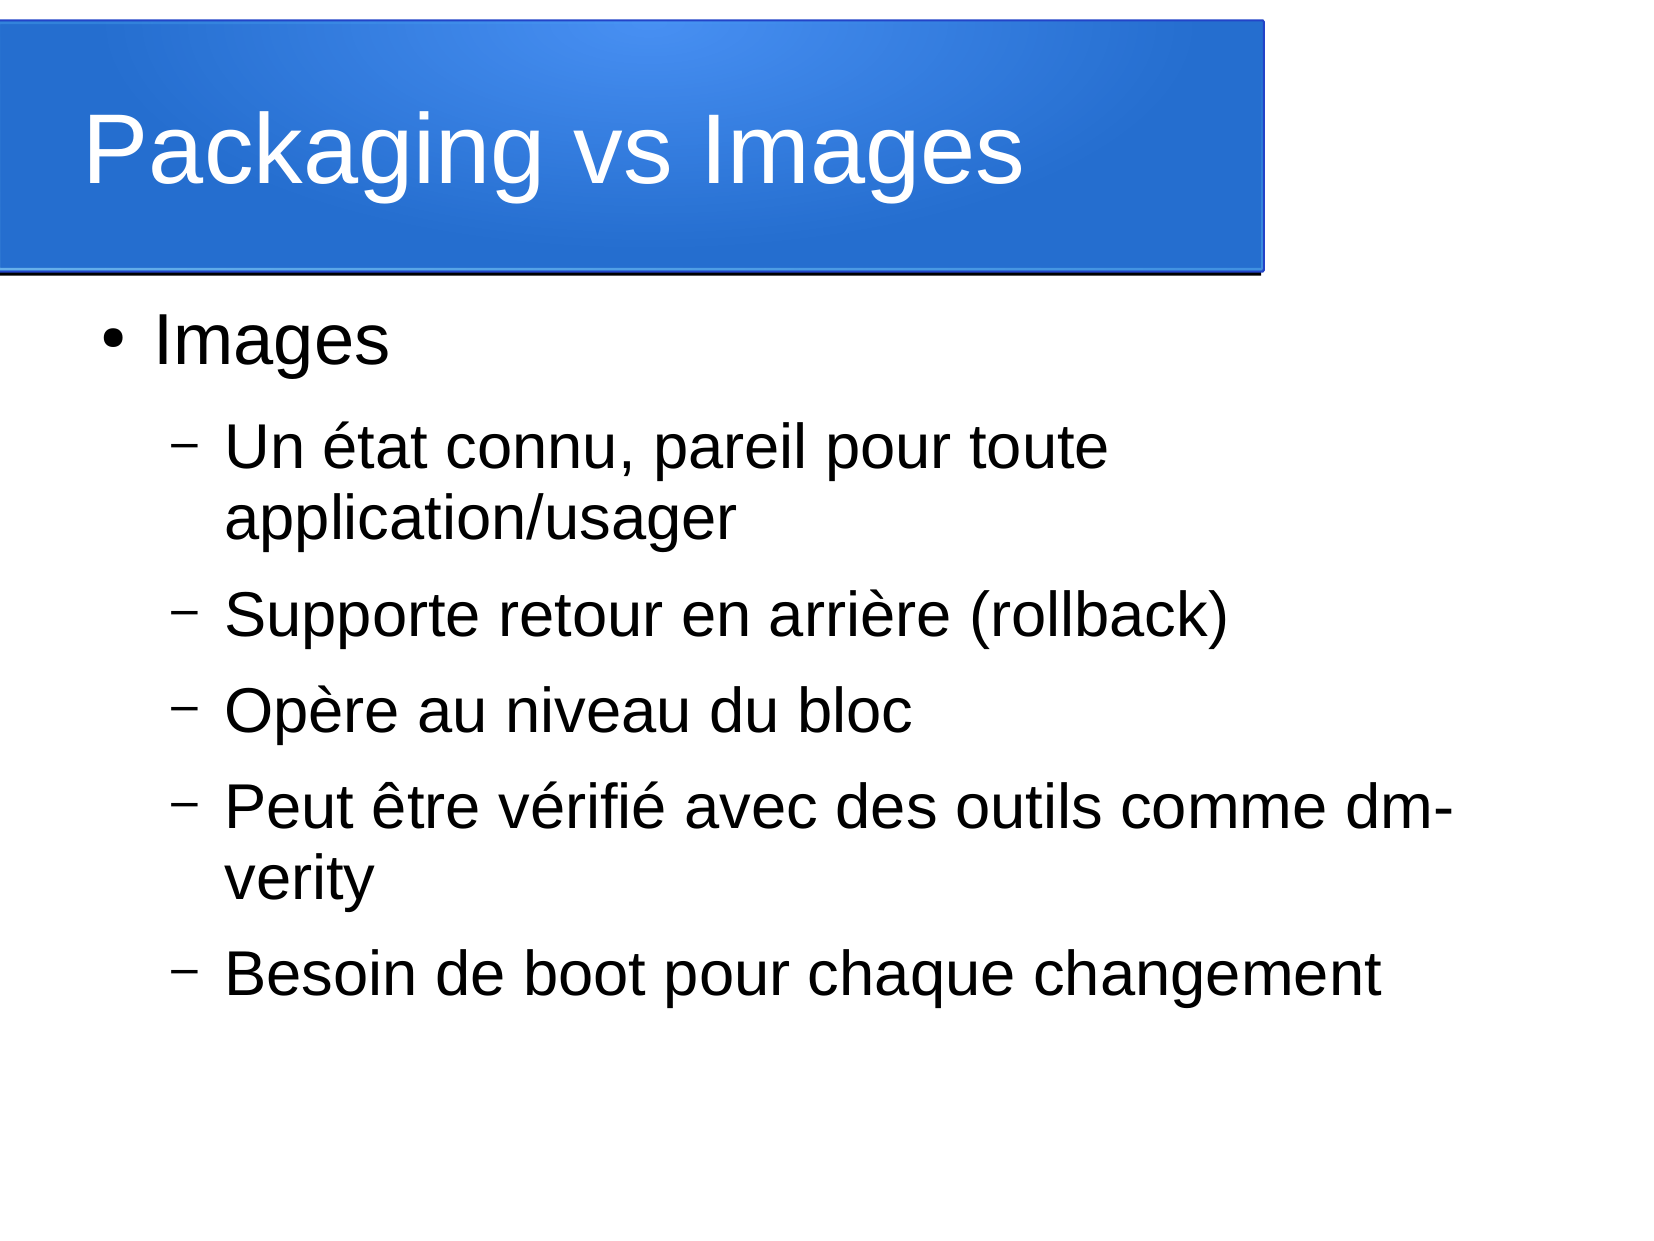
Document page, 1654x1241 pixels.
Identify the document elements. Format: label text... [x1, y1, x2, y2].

title Packaging vs Images [82, 47, 1235, 252]
list Images Un état connu, pareil pour toute application/usager Supporte retour en arrière (rollback) Opère au niveau du bloc Peut être vérifié avec des outils comme dm-verity Besoin de boot pour chaque changement [82, 299, 1571, 1019]
